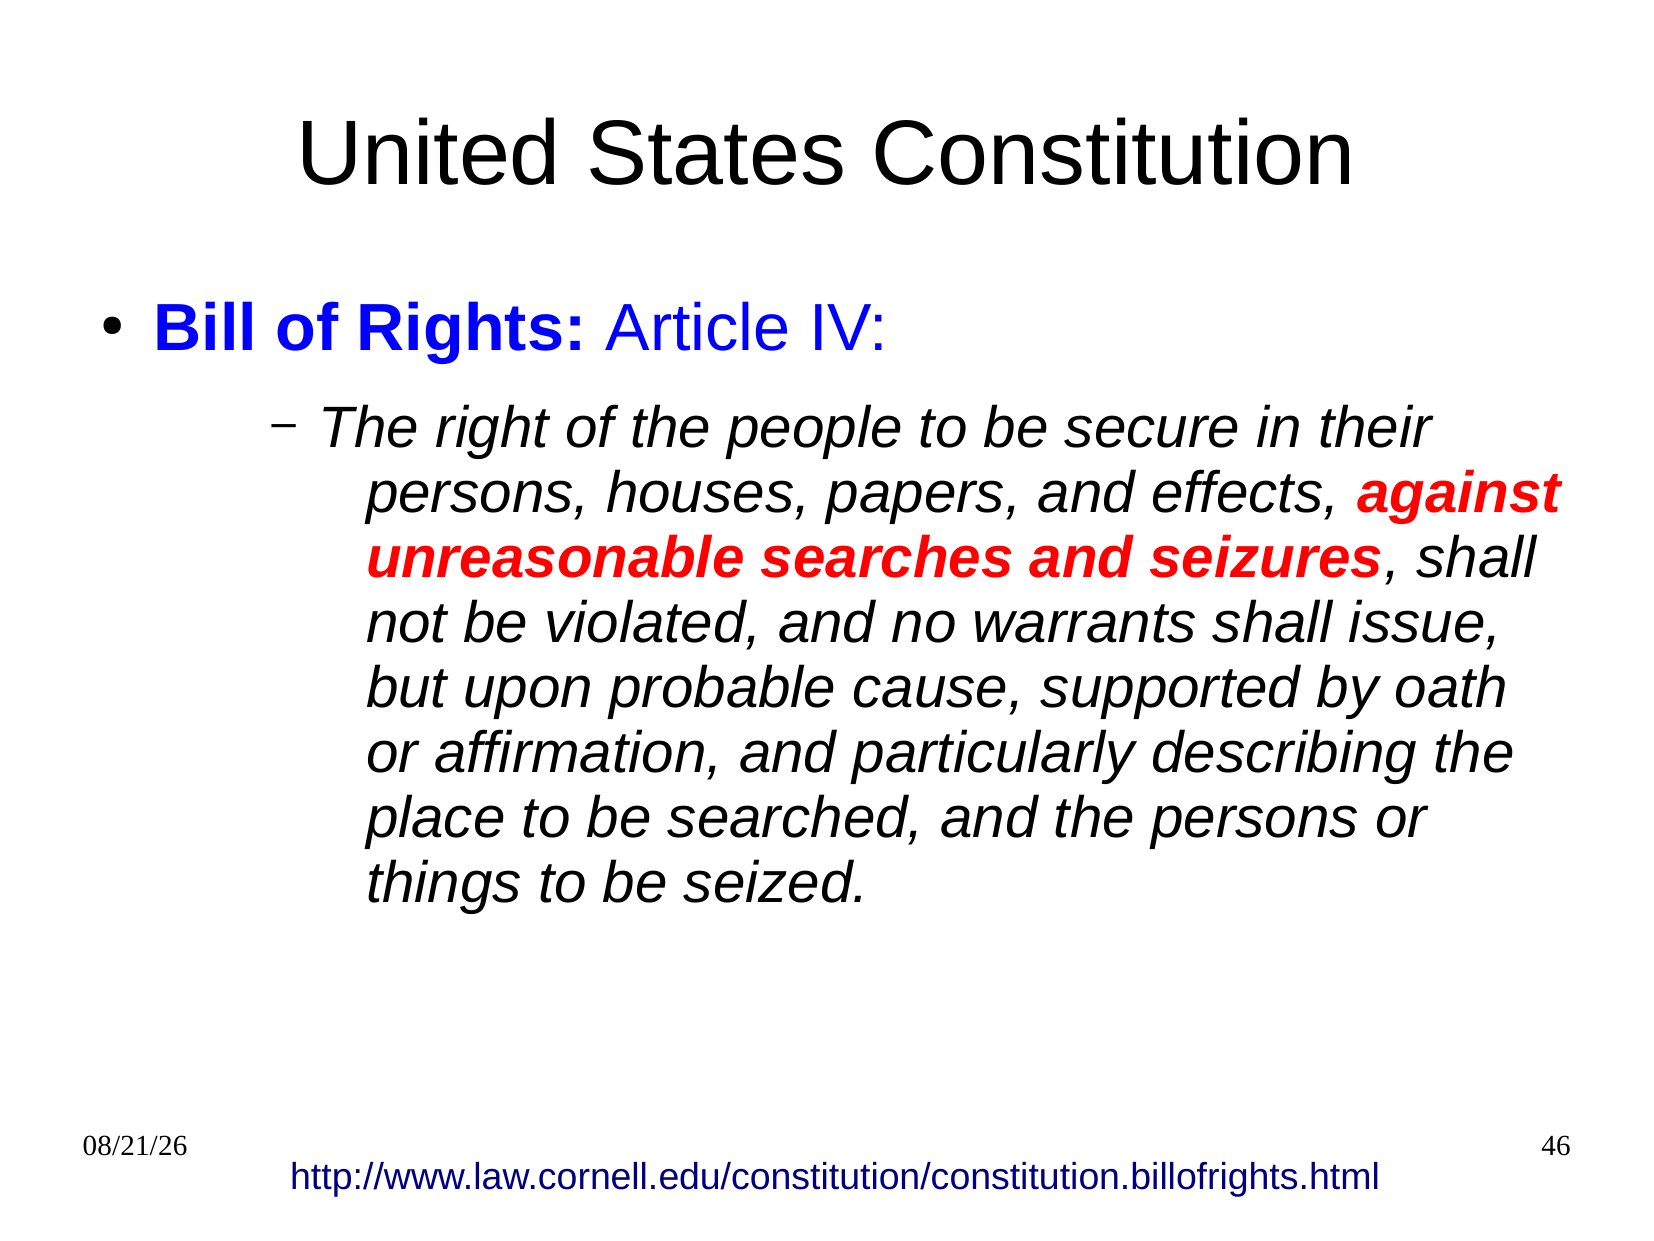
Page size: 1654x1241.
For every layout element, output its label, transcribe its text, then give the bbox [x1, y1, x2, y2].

text_box http://www.law.cornell.edu/constitution/constitution.billofrights.html [275, 1148, 1426, 1206]
title United States Constitution [82, 49, 1571, 257]
list Bill of Rights: Article IV: The right of the people to be secure in their persons, houses, papers, and effects, against unreasonable searches and seizures, shall not be violated, and no warrants shall issue, but upon probable cause, supported by oath or affirmation, and particularly describing the place to be searched, and the persons or things to be seized. [82, 290, 1571, 1094]
